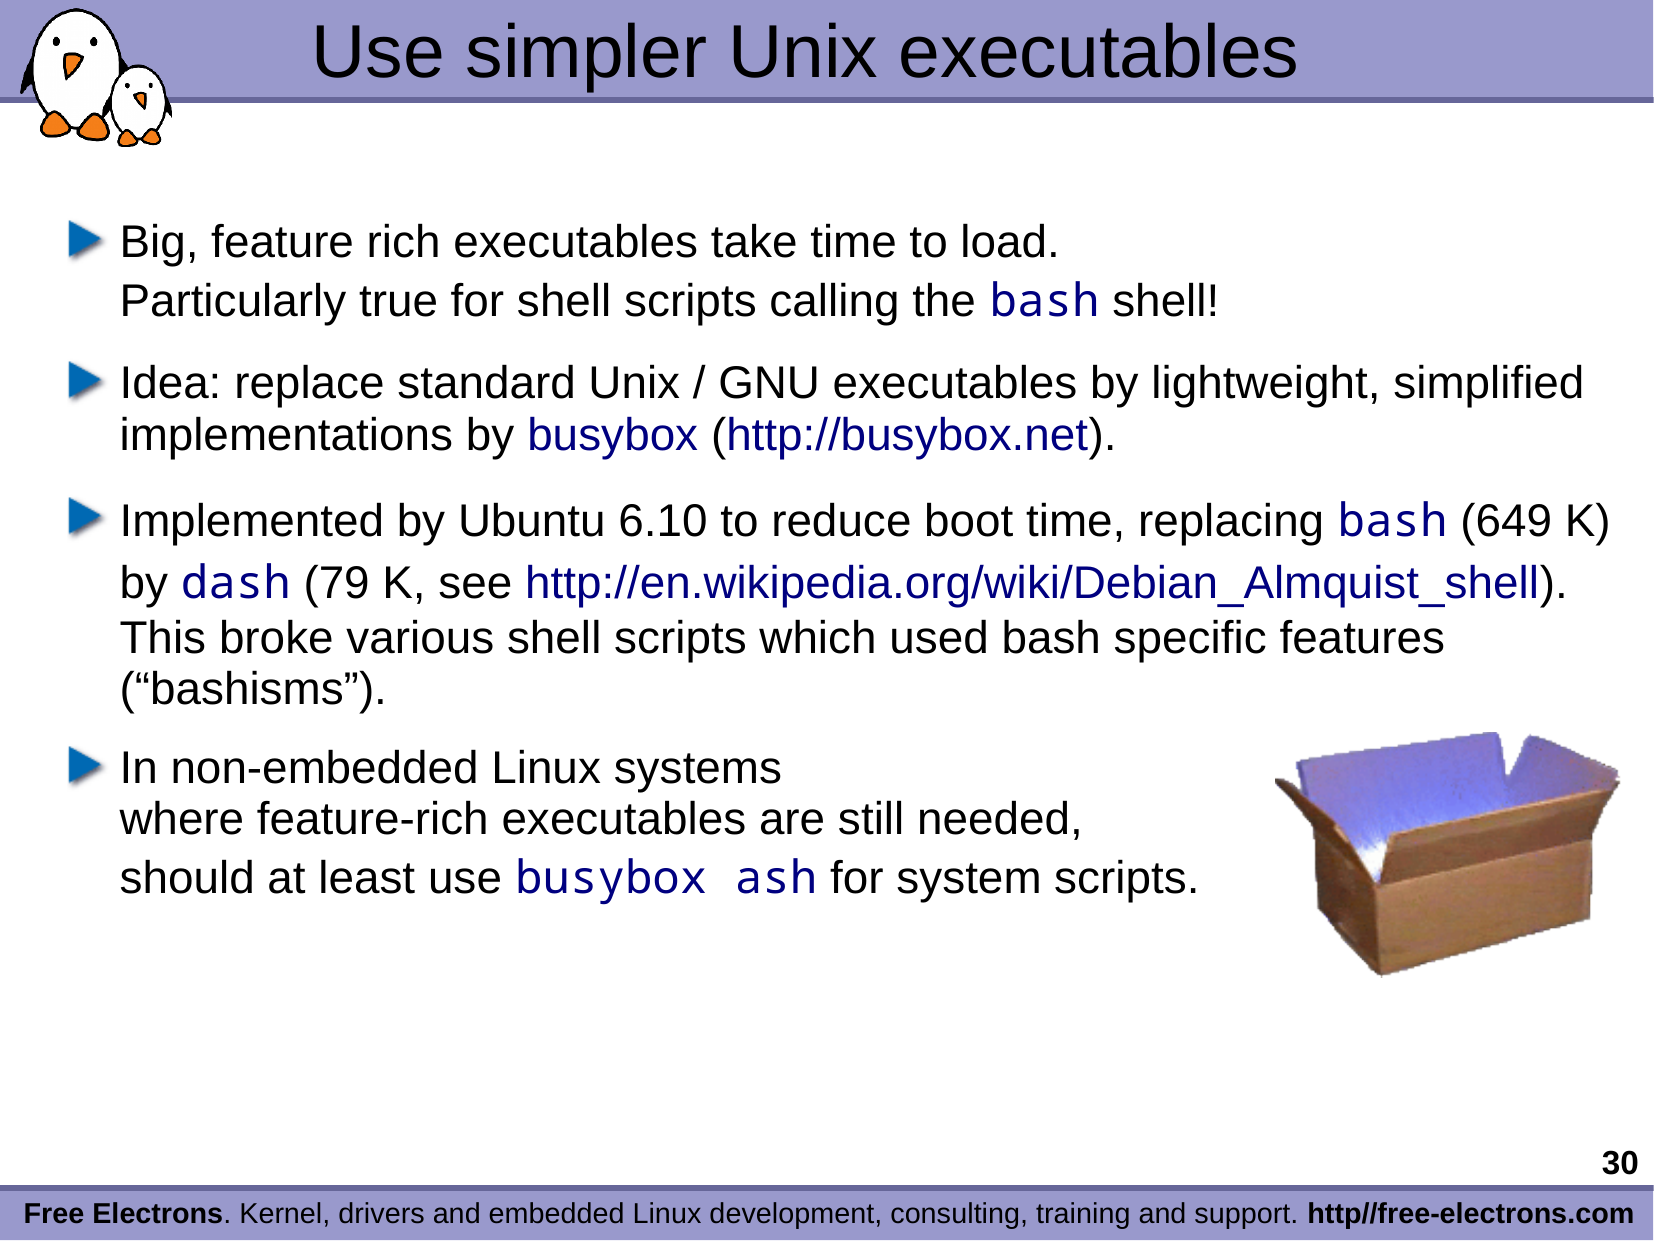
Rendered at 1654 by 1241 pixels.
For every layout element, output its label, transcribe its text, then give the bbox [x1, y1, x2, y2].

title Use simpler Unix executables [60, 0, 1551, 103]
list Big, feature rich executables take time to load. Particularly true for shell scripts calling the bash shell! Idea: replace standard Unix / GNU executables by lightweight, simplified implementations by busybox (http://busybox.net). Implemented by Ubuntu 6.10 to reduce boot time, replacing bash (649 K) by dash (79 K, see http://en.wikipedia.org/wiki/Debian_Almquist_shell). This broke various shell scripts which used bash specific features (“bashisms”). In non-embedded Linux systems where feature-rich executables are still needed, should at least use busybox ash for system scripts. [48, 216, 1627, 1066]
picture [20, 8, 172, 147]
